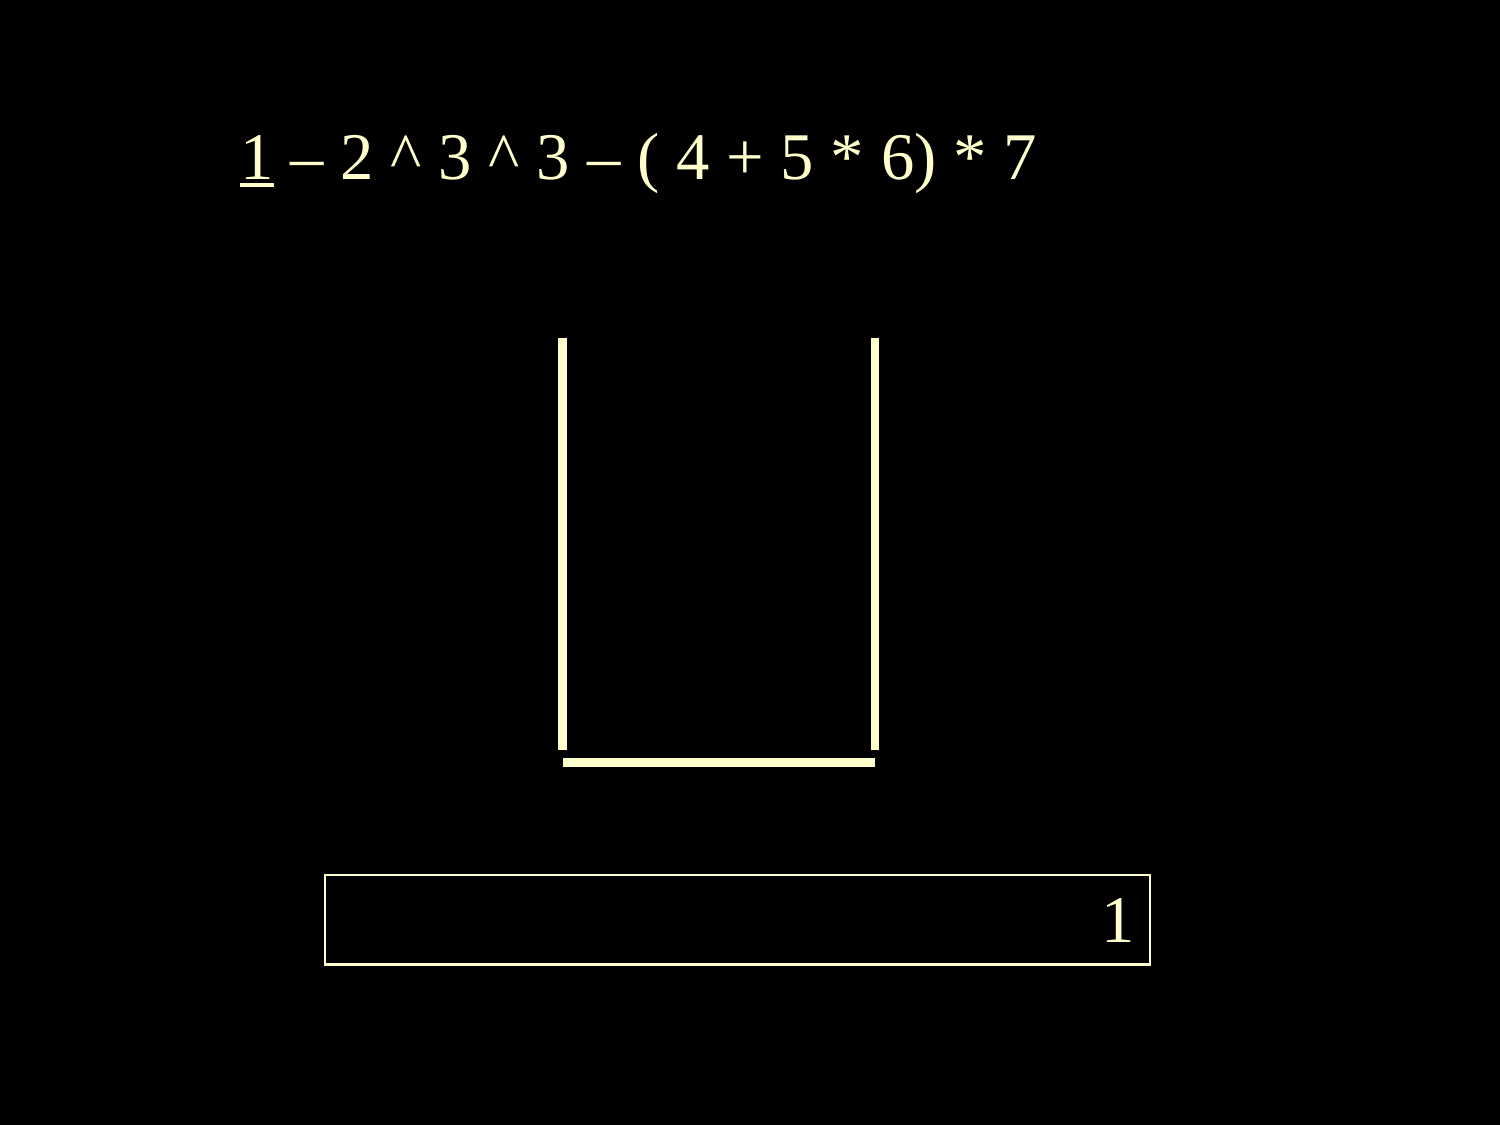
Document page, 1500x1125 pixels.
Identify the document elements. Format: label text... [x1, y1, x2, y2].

text_box 1 [325, 874, 1150, 965]
text_box 1 – 2 ^ 3 ^ 3 – ( 4 + 5 * 6) * 7 [225, 112, 1201, 202]
